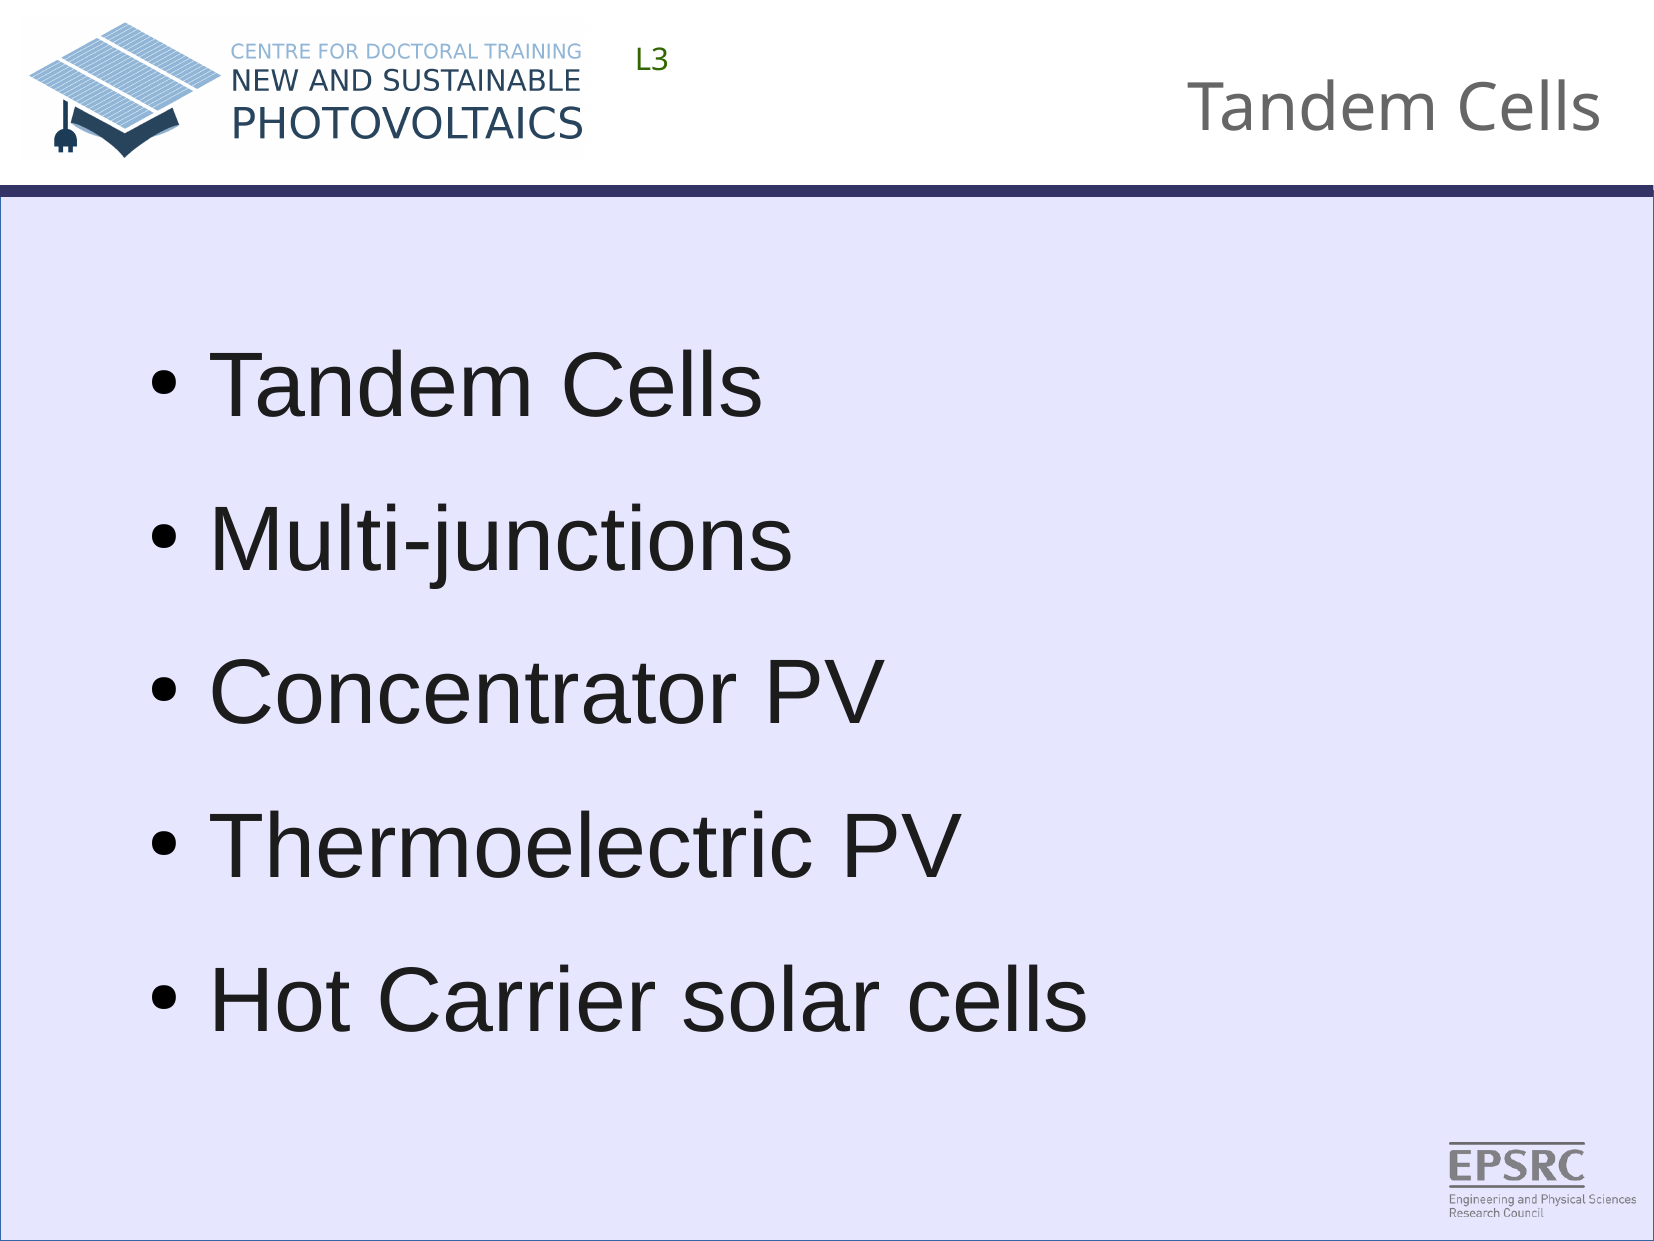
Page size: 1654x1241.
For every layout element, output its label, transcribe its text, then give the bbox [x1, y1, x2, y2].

text_box [0, 197, 1654, 1241]
picture [19, 17, 591, 166]
text_box Tandem Cells [767, 51, 1619, 142]
picture [1449, 1142, 1636, 1217]
text_box Tandem Cells Multi-junctions Concentrator PV Thermoelectric PV Hot Carrier solar cells [129, 271, 1109, 1012]
text_box L3 [620, 29, 880, 80]
